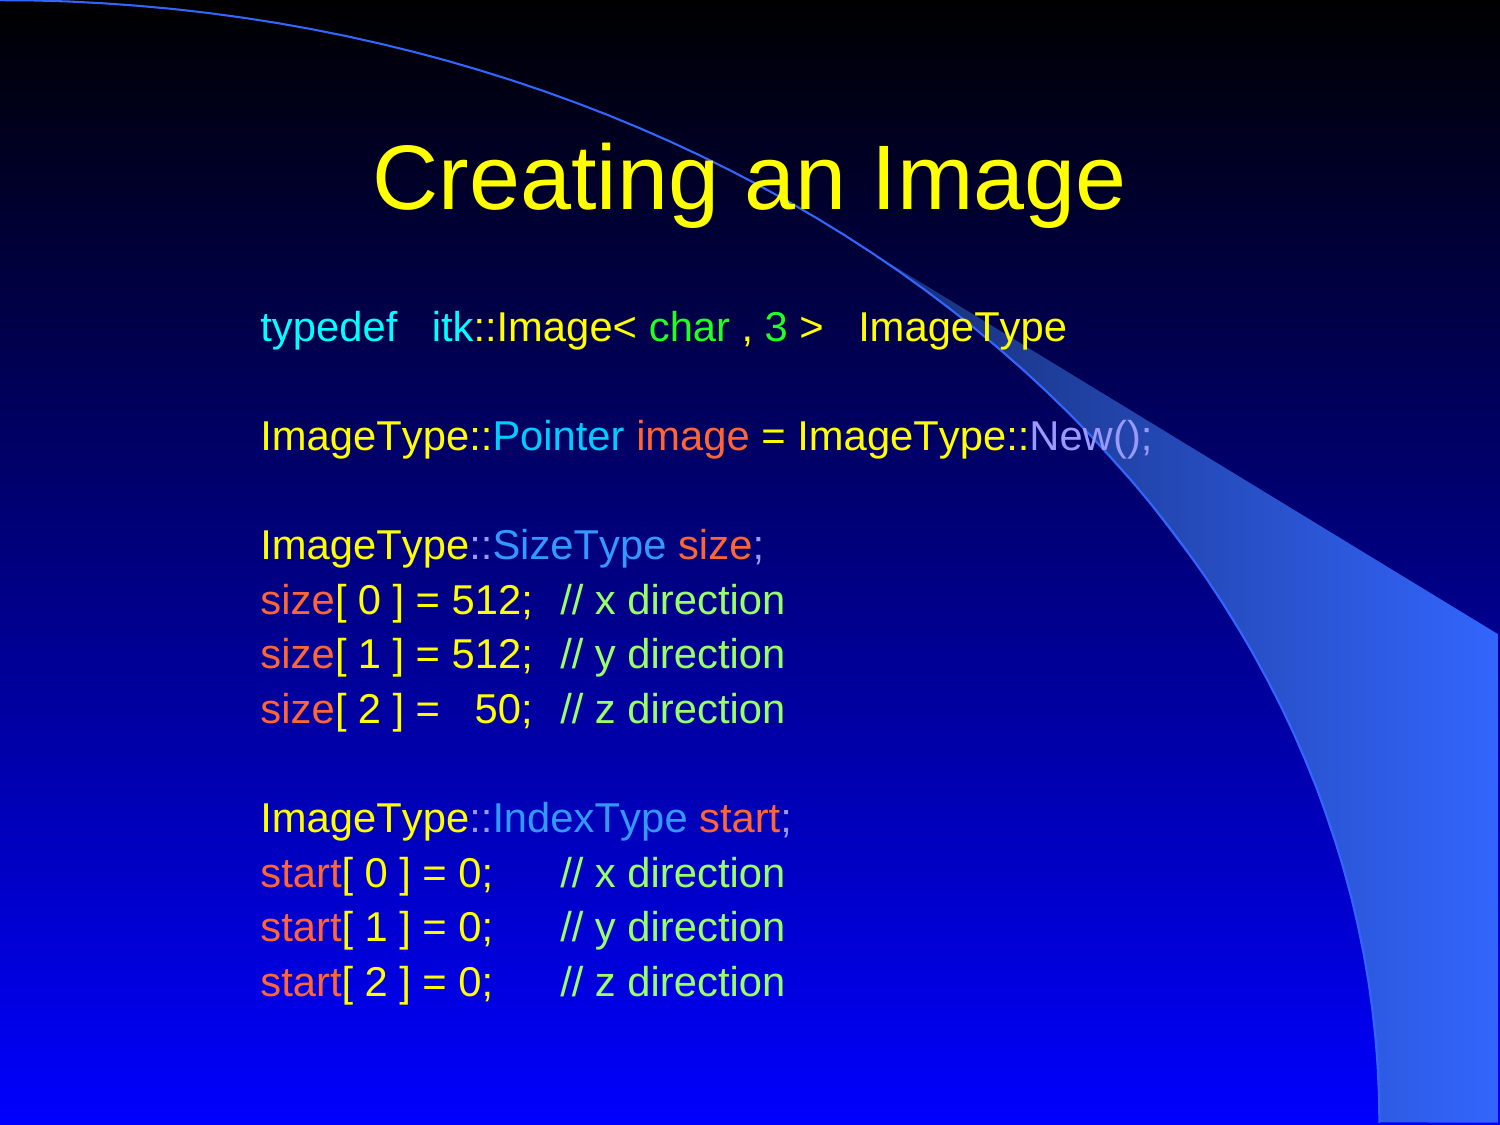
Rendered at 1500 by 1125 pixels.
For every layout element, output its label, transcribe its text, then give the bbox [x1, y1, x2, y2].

title Creating an Image [112, 87, 1388, 276]
text_box typedef itk::Image< char , 3 > ImageType ImageType::Pointer image = ImageType::New(); ImageType::SizeType size; size[ 0 ] = 512; // x direction size[ 1 ] = 512; // y direction size[ 2 ] = 50; // z direction ImageType::IndexType start; start[ 0 ] = 0; // x direction start[ 1 ] = 0; // y direction start[ 2 ] = 0; // z direction [260, 306, 1363, 1006]
